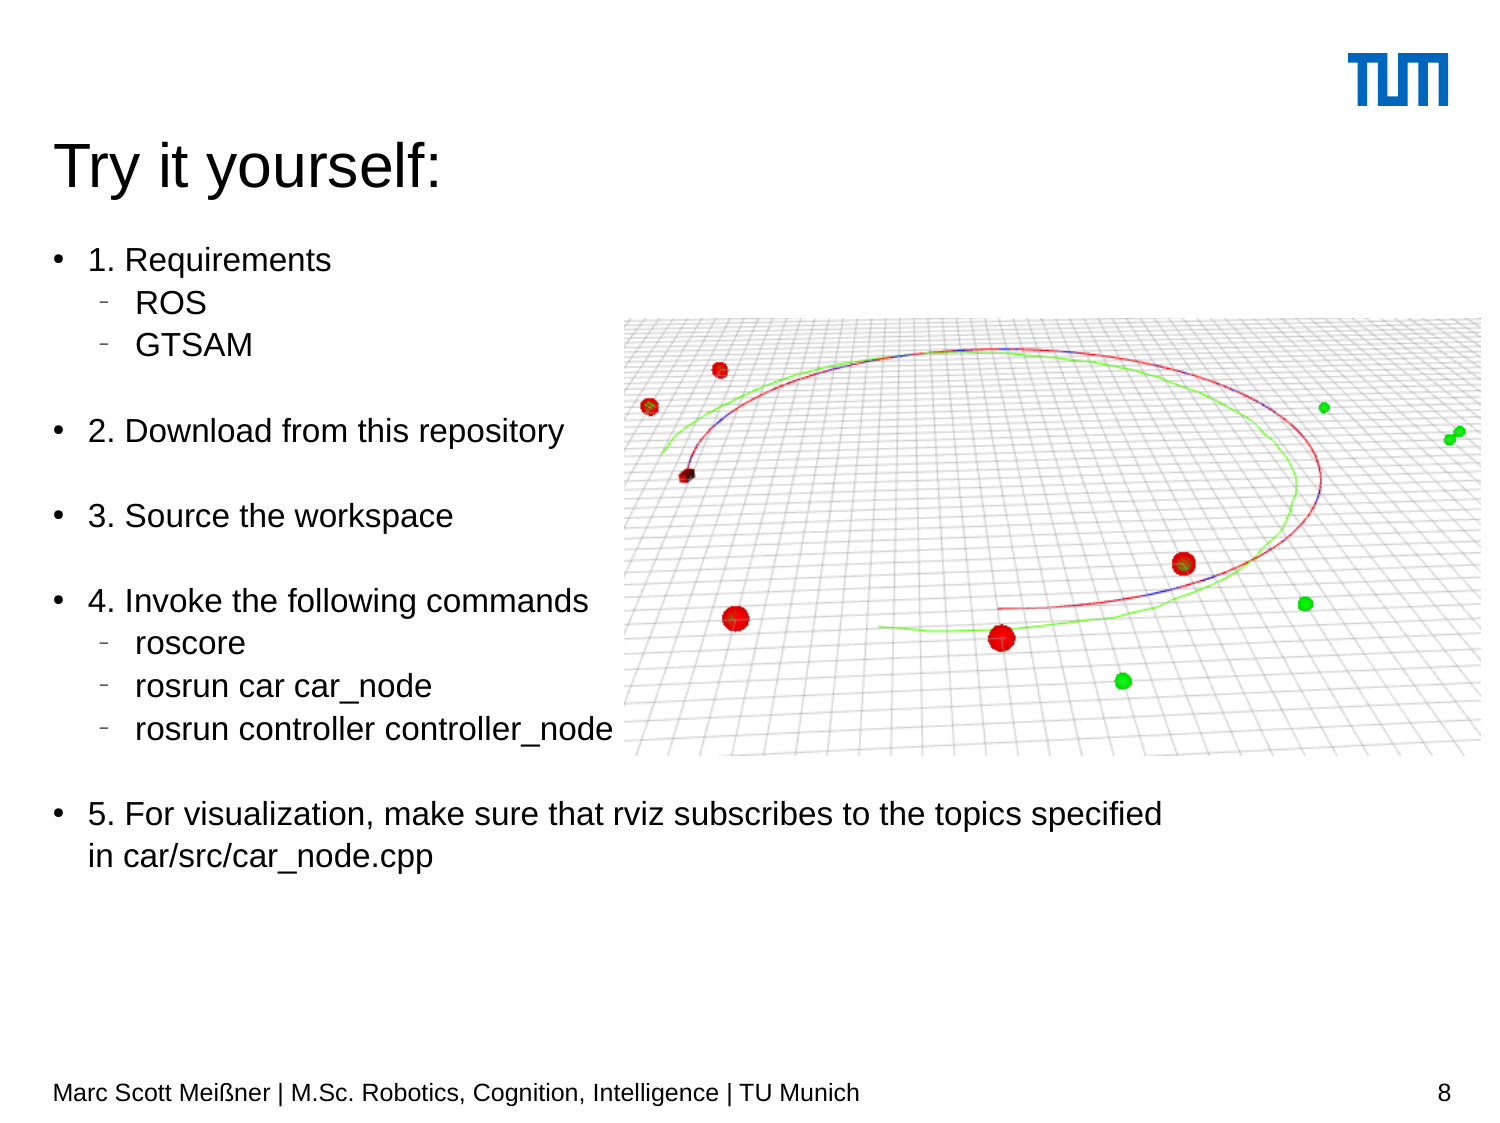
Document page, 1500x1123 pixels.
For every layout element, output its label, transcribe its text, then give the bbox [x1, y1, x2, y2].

title Try it yourself: [53, 130, 1453, 201]
list 1. Requirements ROS GTSAM 2. Download from this repository 3. Source the workspace 4. Invoke the following commands roscore rosrun car car_node rosrun controller controller_node 5. For visualization, make sure that rviz subscribes to the topics specified in car/src/car_node.cpp [52, 236, 1182, 955]
picture [624, 318, 1481, 756]
